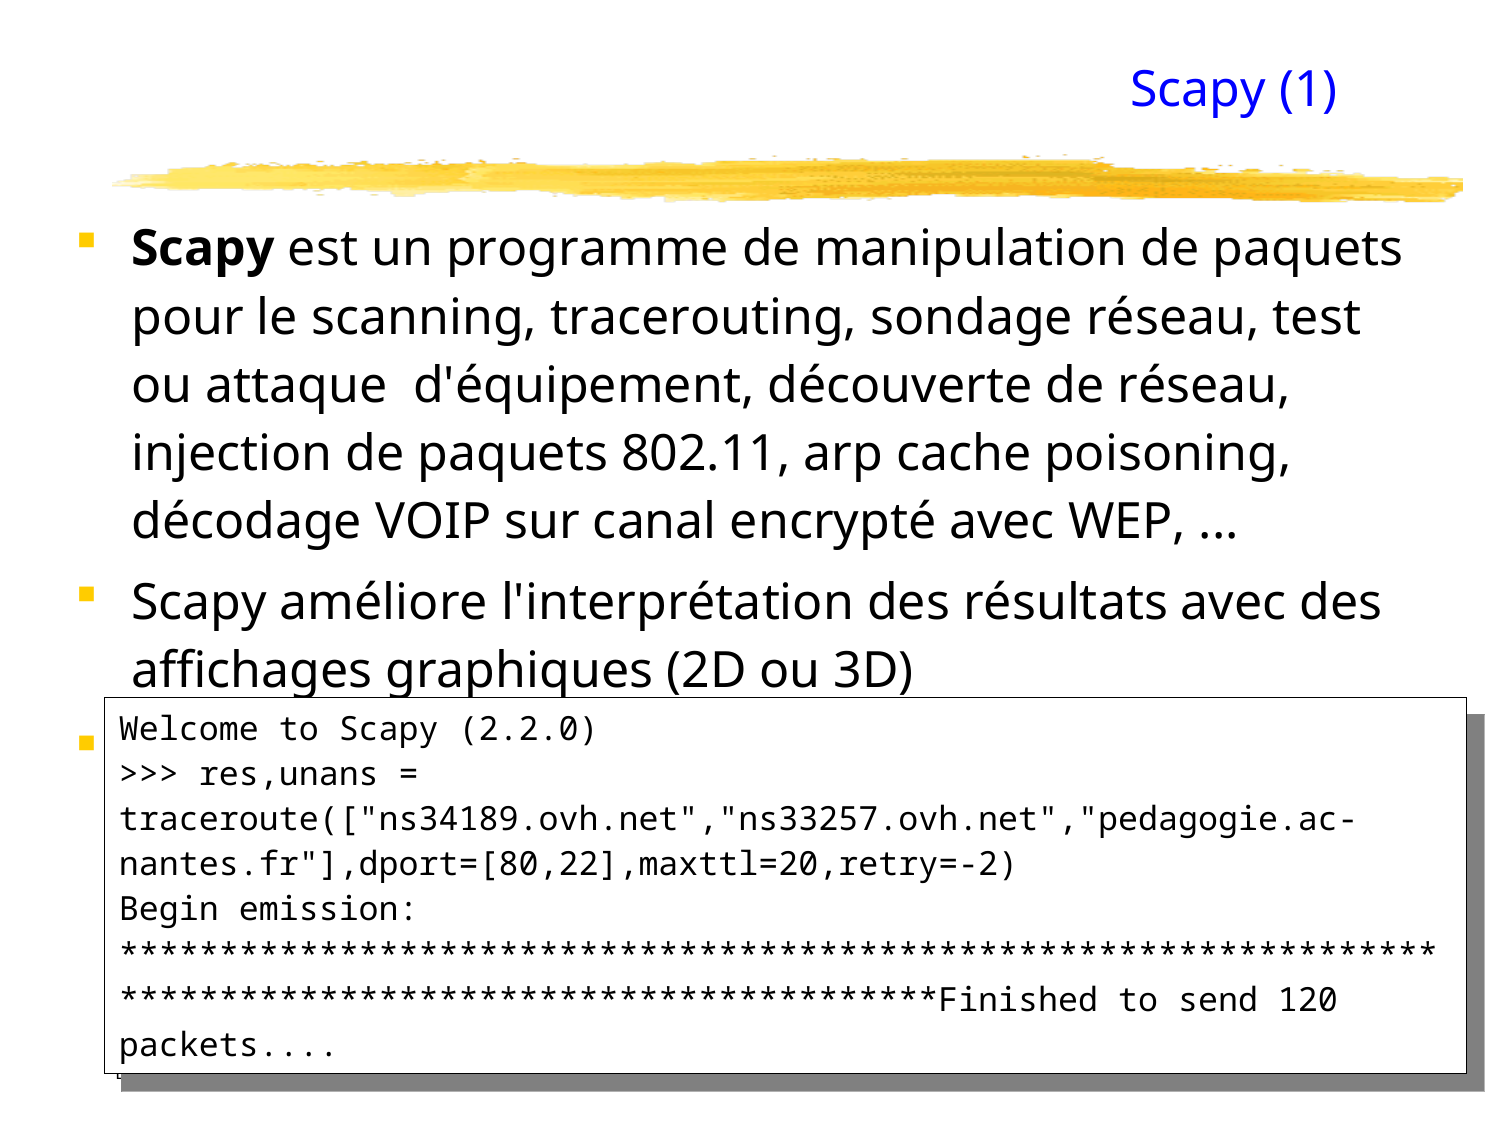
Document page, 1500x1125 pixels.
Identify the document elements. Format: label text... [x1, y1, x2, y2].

text_box Welcome to Scapy (2.2.0) >>> res,unans = traceroute(["ns34189.ovh.net","ns33257.ovh.net","pedagogie.ac-nantes.fr"],dport=[80,22],maxttl=20,retry=-2) Begin emission: ***********************************************************************************************************Finished to send 120 packets.... [104, 697, 1467, 1030]
picture [112, 149, 1463, 213]
list Scapy est un programme de manipulation de paquets pour le scanning, tracerouting, sondage réseau, test ou attaque d'équipement, découverte de réseau, injection de paquets 802.11, arp cache poisoning, décodage VOIP sur canal encrypté avec WEP, ... Scapy améliore l'interprétation des résultats avec des affichages graphiques (2D ou 3D) http://www.secdev.org/projects/scapy/ [74, 212, 1417, 1026]
title Scapy (1) [62, 37, 1338, 138]
